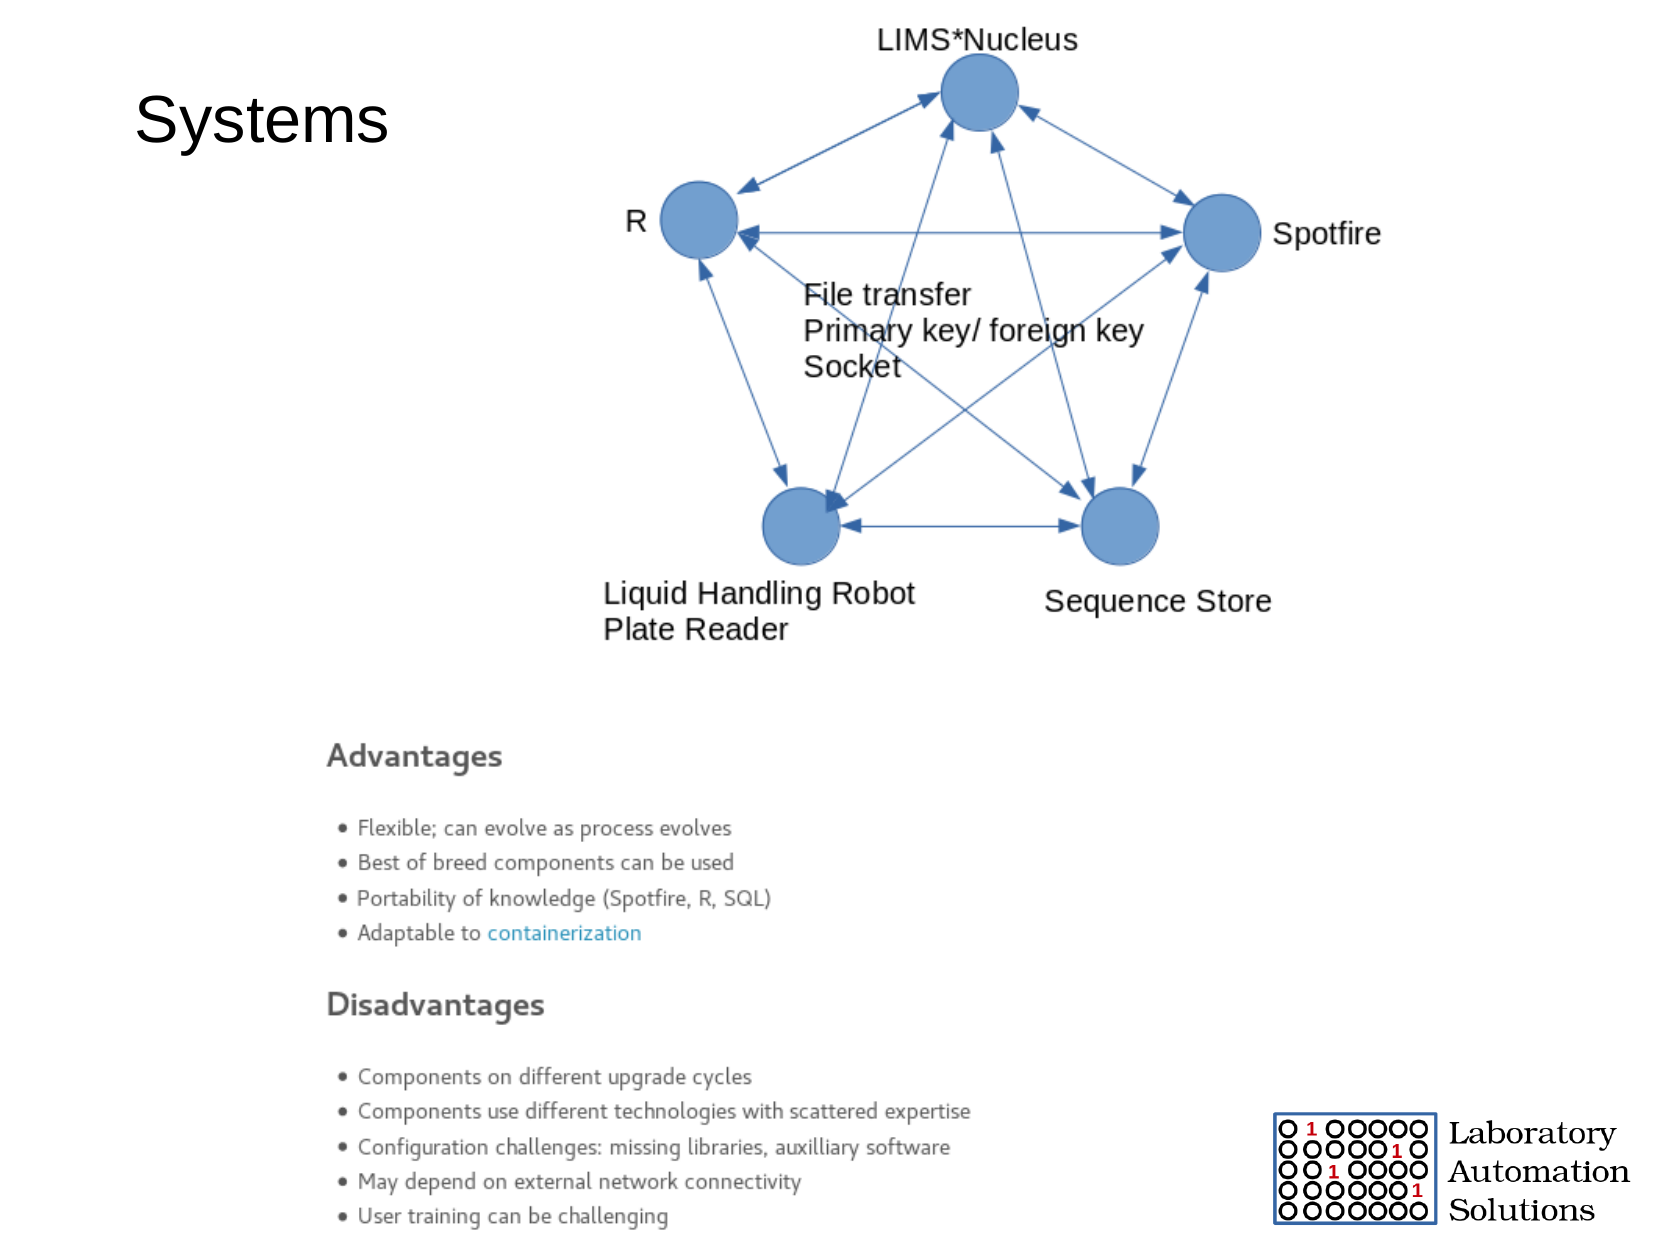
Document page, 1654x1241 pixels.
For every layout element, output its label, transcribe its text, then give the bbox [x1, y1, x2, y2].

text_box Systems [120, 75, 406, 165]
picture [308, 0, 1636, 1233]
